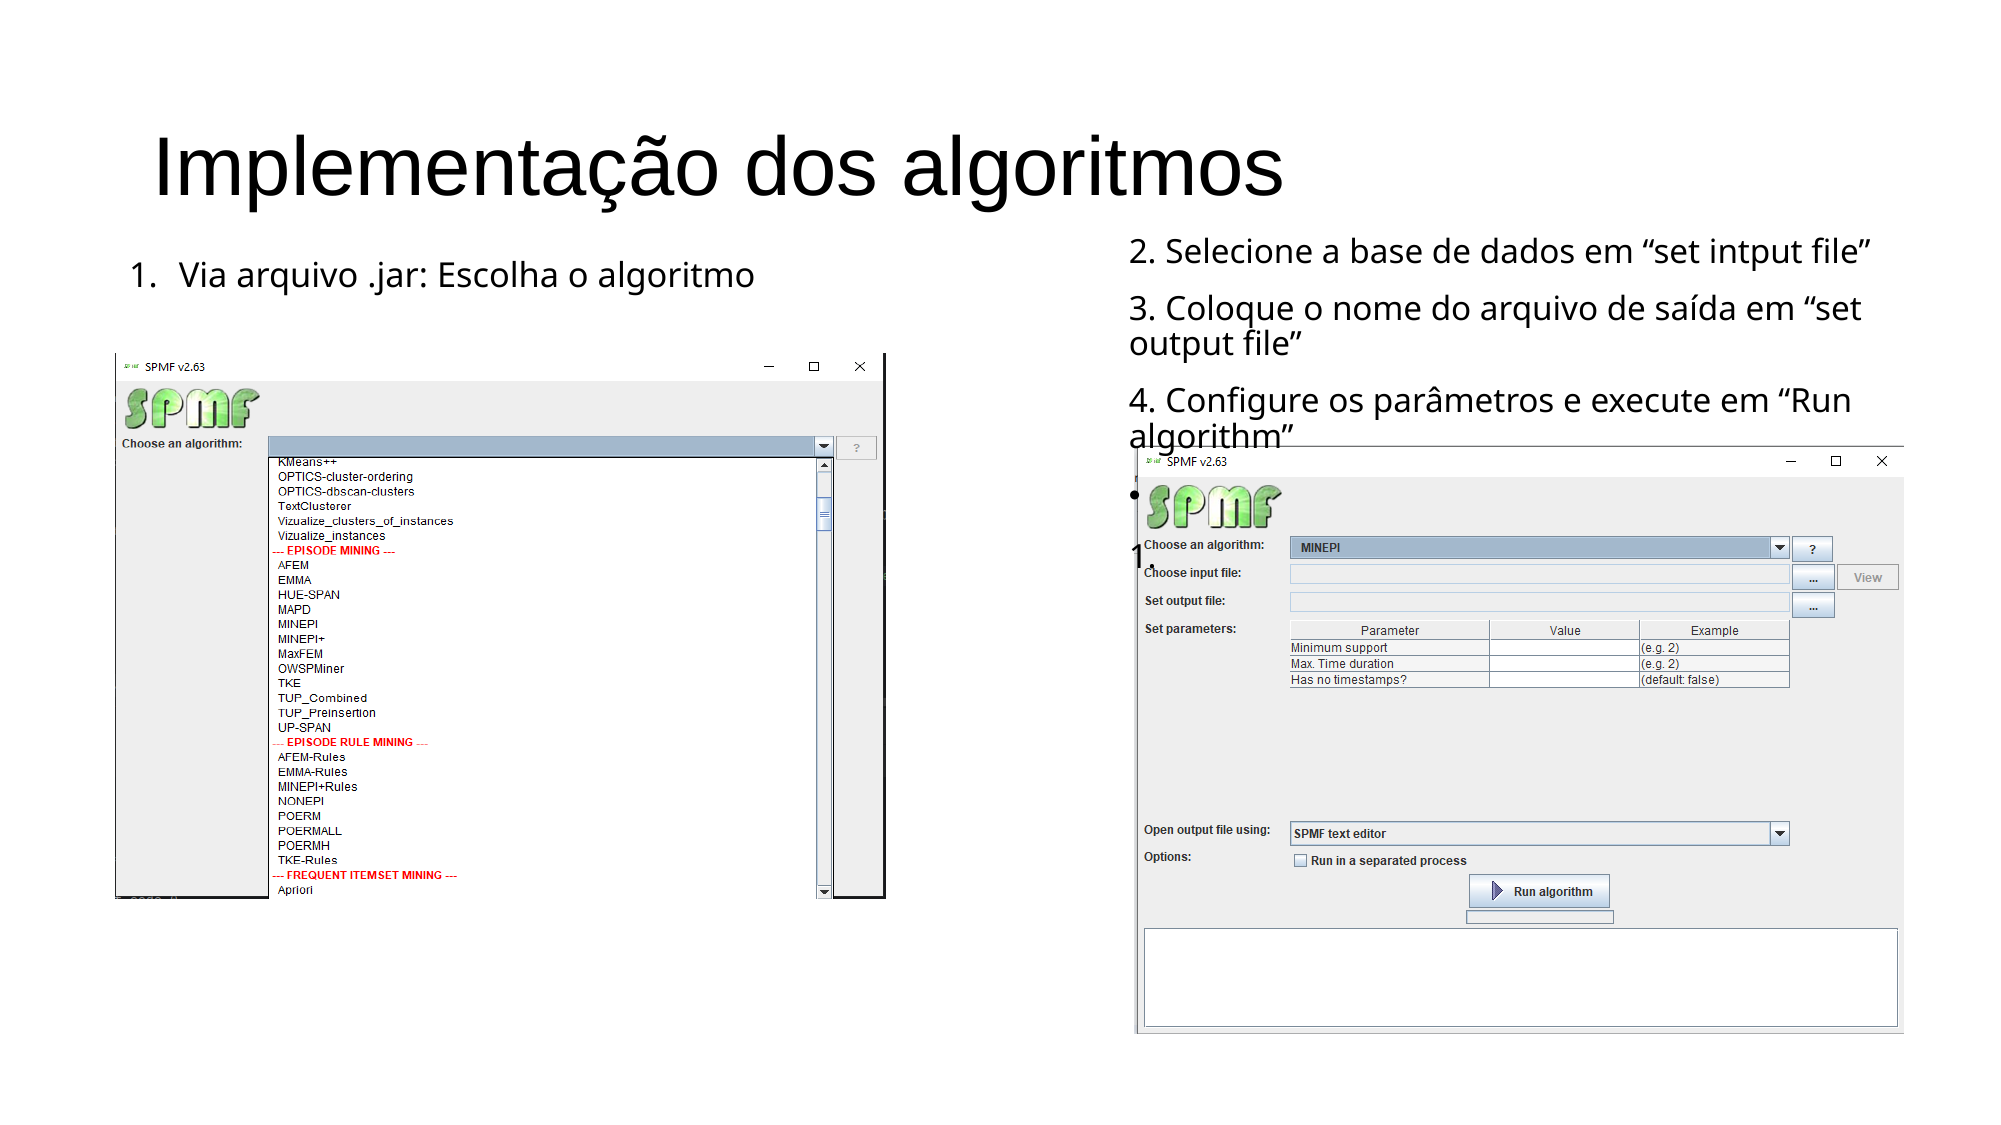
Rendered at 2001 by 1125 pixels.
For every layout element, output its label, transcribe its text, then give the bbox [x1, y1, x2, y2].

list Via arquivo .jar: Escolha o algoritmo [114, 250, 977, 304]
picture [1134, 446, 1904, 1034]
picture [115, 353, 886, 899]
title Implementação dos algoritmos [137, 59, 1863, 278]
text_box 2. Selecione a base de dados em “set intput file” 3. Coloque o nome do arquivo de saída em “set output file” 4. Configure os parâmetros e execute em “Run algorithm” [1113, 227, 1977, 446]
